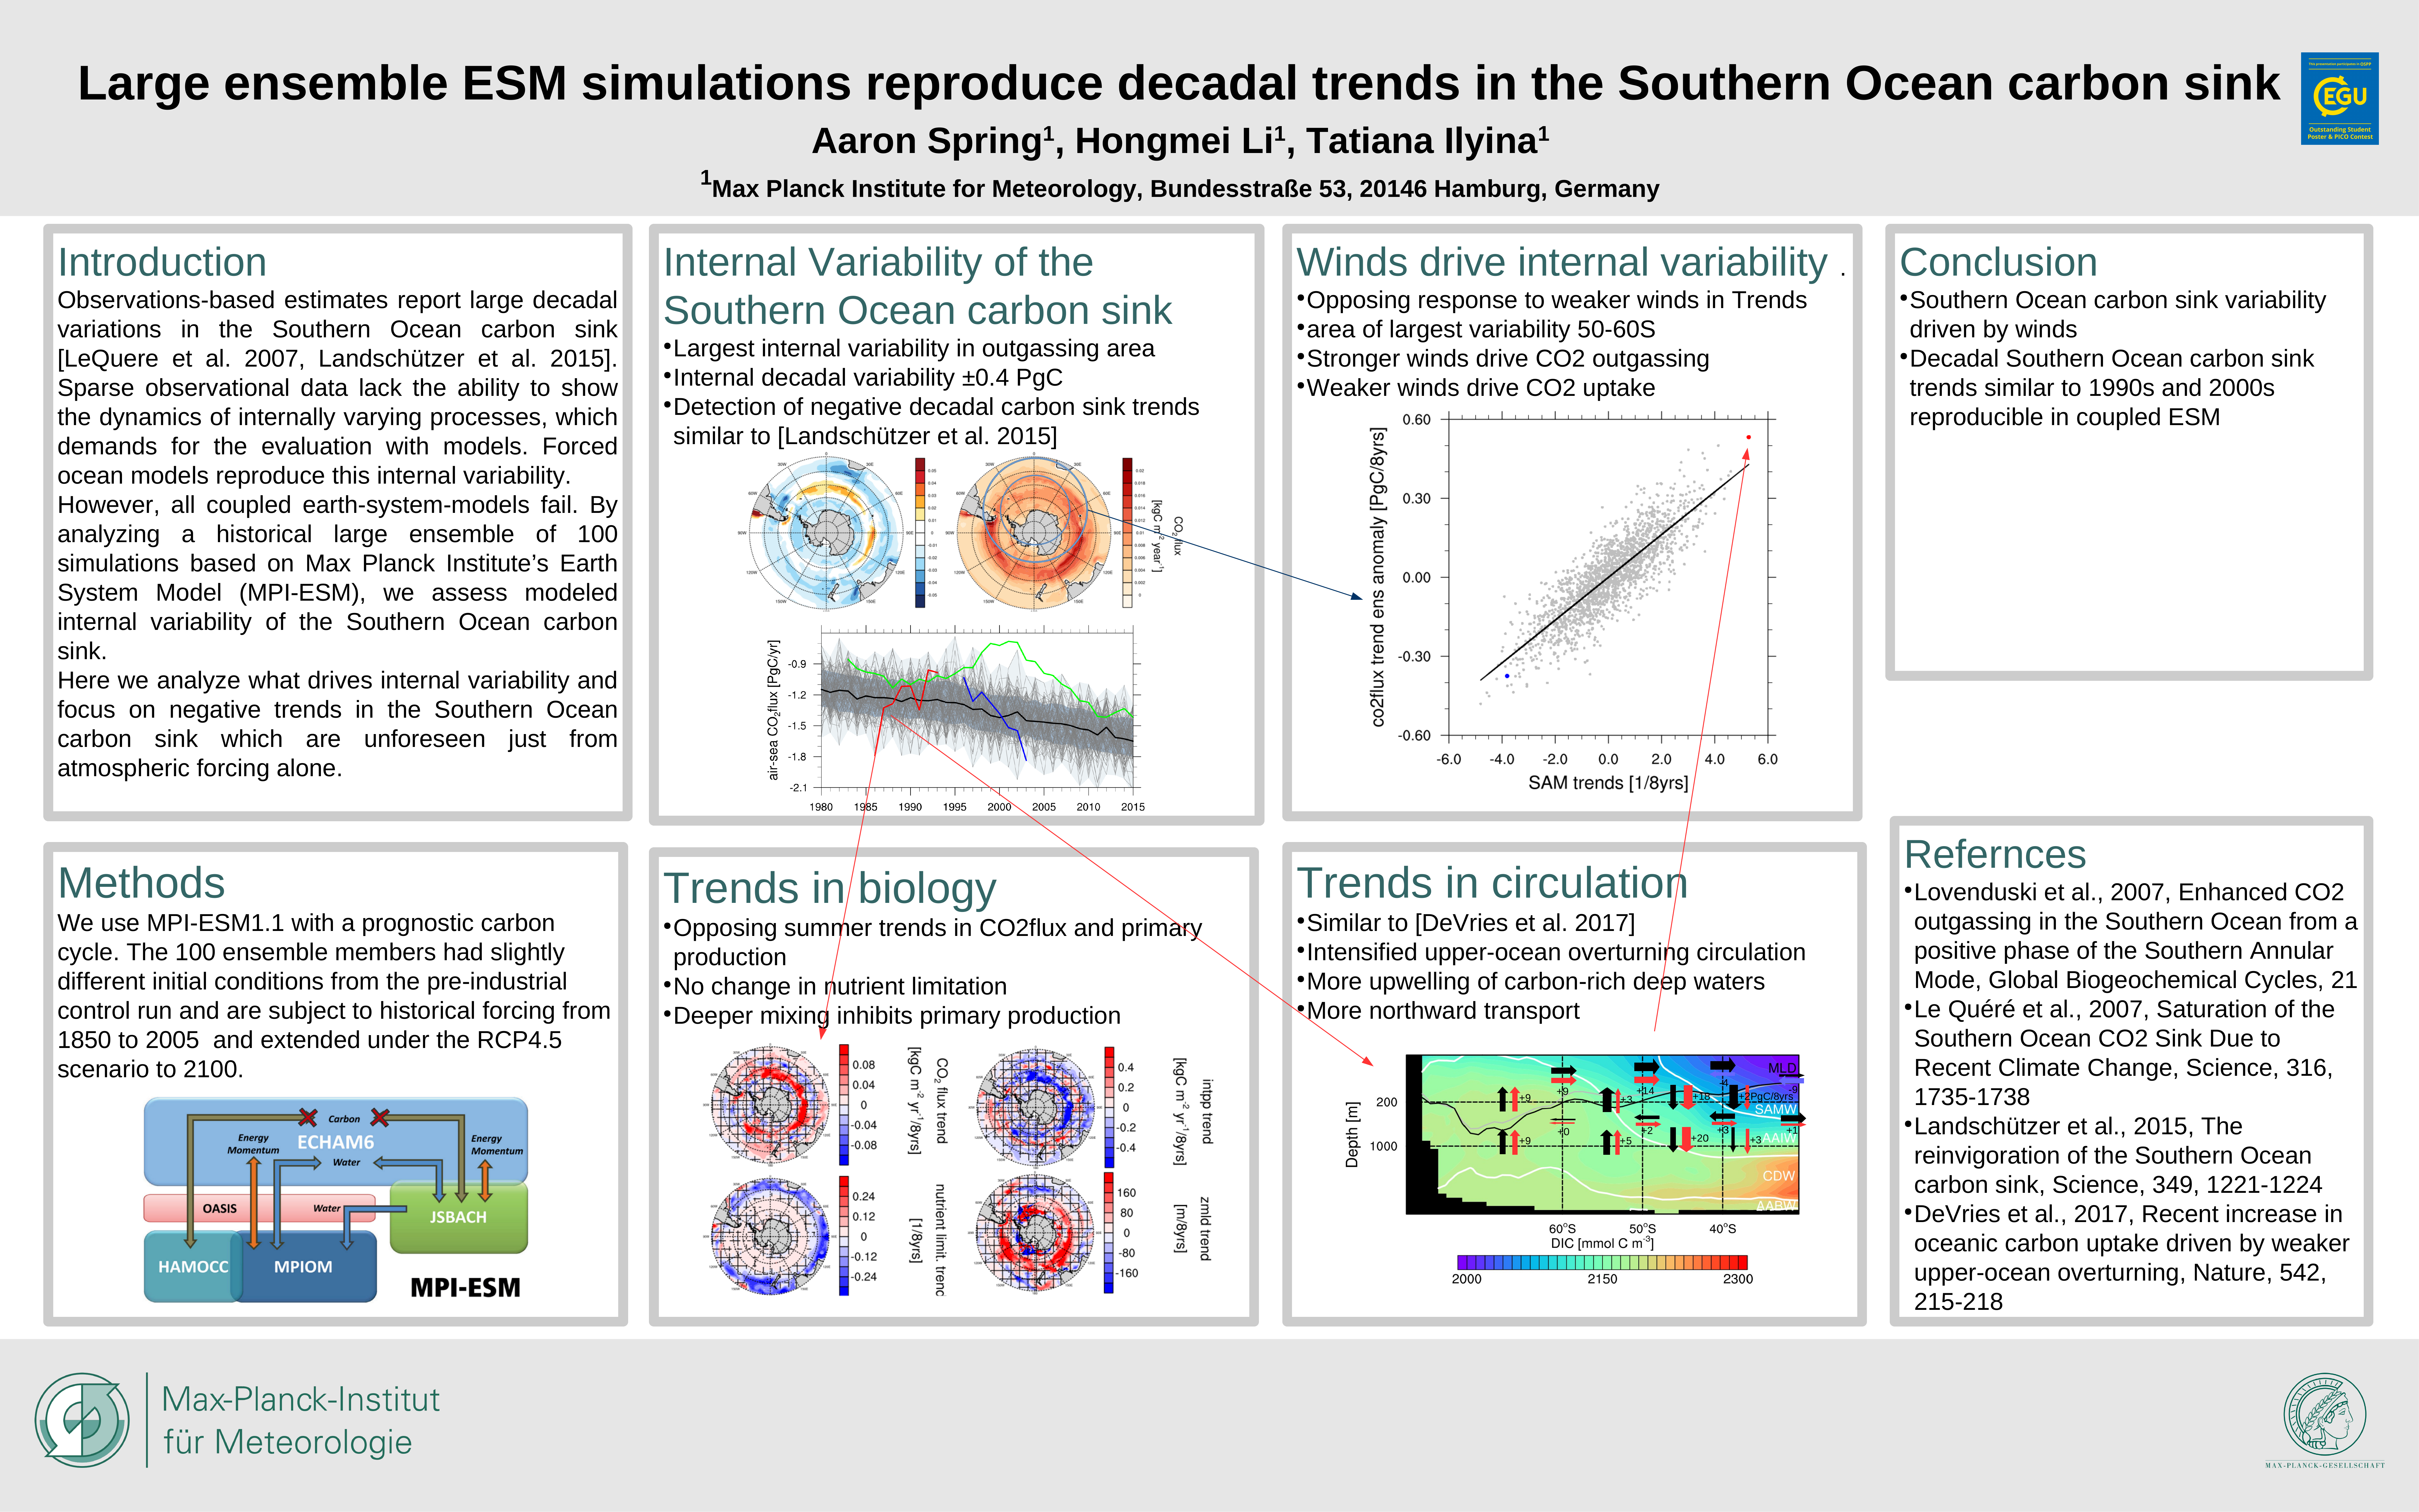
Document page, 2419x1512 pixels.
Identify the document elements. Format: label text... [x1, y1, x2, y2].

picture [984, 459, 1086, 561]
text_box Refernces Lovenduski et al., 2007, Enhanced CO2 outgassing in the Southern Ocean from a positive phase of the Southern Annular Mode, Global Biogeochemical Cycles, 21 Le Quéré et al., 2007, Saturation of the Southern Ocean CO2 Sink Due to Recent Climate Change, Science, 316, 1735-1738 Landschützer et al., 2015, The reinvigoration of the Southern Ocean carbon sink, Science, 349, 1221-1224 DeVries et al., 2017, Recent increase in oceanic carbon uptake driven by weaker upper-ocean overturning, Nature, 542, 215-218 [1894, 821, 2369, 1322]
text_box Internal Variability of the Southern Ocean carbon sink Largest internal variability in outgassing area Internal decadal variability ±0.4 PgC Detection of negative decadal carbon sink trends similar to [Landschützer et al. 2015] [654, 228, 1260, 821]
picture [1343, 1049, 1808, 1286]
picture [140, 1094, 531, 1305]
picture [1363, 405, 1784, 795]
picture [2301, 52, 2379, 145]
text_box Introduction Observations-based estimates report large decadal variations in the Southern Ocean carbon sink [LeQuere et al. 2007, Landschützer et al. 2015]. Sparse observational data lack the ability to show the dynamics of internally varying processes, which demands for the evaluation with models. Forced ocean models reproduce this internal variability. However, all coupled earth-system-models fail. By analyzing a historical large ensemble of 100 simulations based on Max Planck Institute’s Earth System Model (MPI-ESM), we assess modeled internal variability of the Southern Ocean carbon sink. Here we analyze what drives internal variability and focus on negative trends in the Southern Ocean carbon sink which are unforeseen just from atmospheric forcing alone. [48, 228, 628, 817]
picture [35, 1372, 439, 1468]
picture [2265, 1373, 2384, 1468]
picture [702, 1040, 1216, 1299]
text_box Methods We use MPI-ESM1.1 with a prognostic carbon cycle. The 100 ensemble members had slightly different initial conditions from the pre-industrial control run and are subject to historical forcing from 1850 to 2005 and extended under the RCP4.5 scenario to 2100. [48, 847, 623, 1322]
text_box Trends in biology Opposing summer trends in CO2flux and primary production No change in nutrient limitation Deeper mixing inhibits primary production [654, 852, 1254, 1322]
picture [766, 622, 1148, 814]
text_box Large ensemble ESM simulations reproduce decadal trends in the Southern Ocean carbon sink Aaron Spring1, Hongmei Li1, Tatiana Ilyina1 1Max Planck Institute for Meteorology, Bundesstraße 53, 20146 Hamburg, Germany [53, 49, 2309, 229]
text_box Trends in biology Opposing summer trends in CO2flux and primary production No change in nutrient limitation Deeper mixing inhibits primary production [1080, 852, 1254, 979]
text_box Winds drive internal variability . Opposing response to weaker winds in Trends area of largest variability 50-60S Stronger winds drive CO2 outgassing Weaker winds drive CO2 uptake [1287, 228, 1858, 817]
text_box Winds drive internal variability . Opposing response to weaker winds in Trends area of largest variability 50-60S Stronger winds drive CO2 outgassing Weaker winds drive CO2 uptake [1287, 576, 1692, 817]
text_box Internal Variability of the Southern Ocean carbon sink Largest internal variability in outgassing area Internal decadal variability ±0.4 PgC Detection of negative decadal carbon sink trends similar to [Landschützer et al. 2015] [863, 814, 1035, 821]
text_box [982, 457, 1088, 563]
text_box Trends in circulation Similar to [DeVries et al. 2017] Intensified upper-ocean overturning circulation More upwelling of carbon-rich deep waters More northward transport [1287, 847, 1862, 1322]
picture [734, 450, 1185, 613]
text_box Conclusion Southern Ocean carbon sink variability driven by winds Decadal Southern Ocean carbon sink trends similar to 1990s and 2000s reproducible in coupled ESM [1890, 228, 2369, 676]
